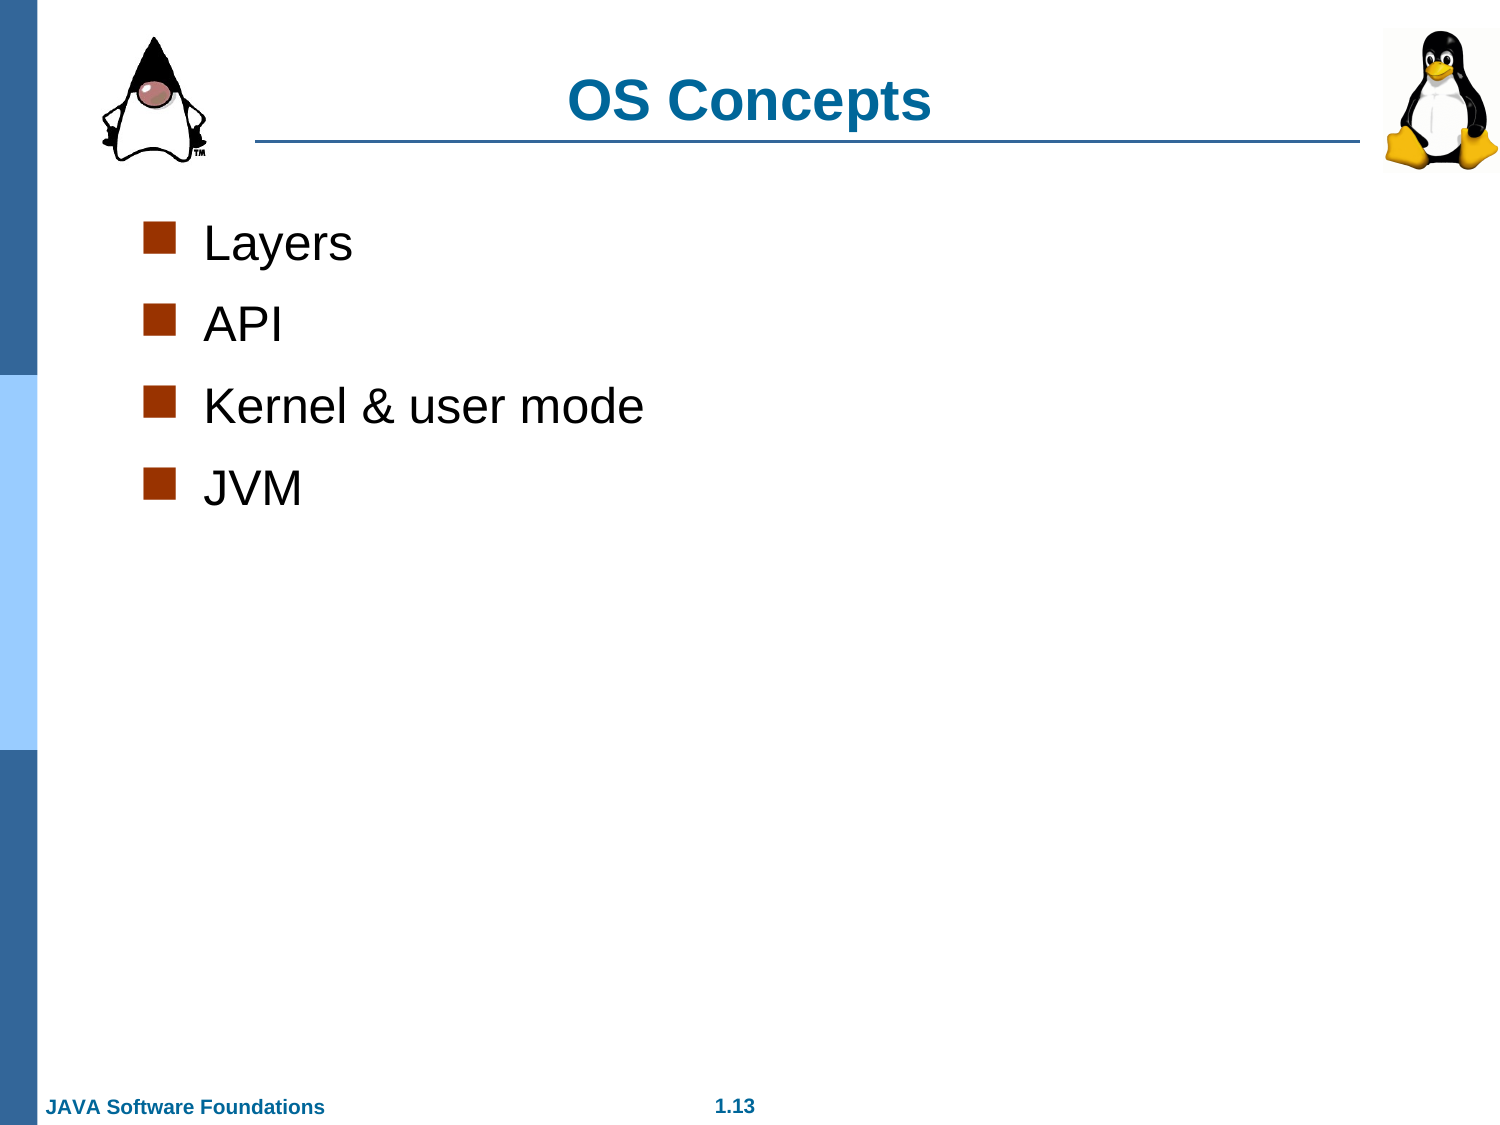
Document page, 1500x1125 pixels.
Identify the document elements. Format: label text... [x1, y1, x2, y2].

picture [1383, 28, 1500, 173]
list Layers API Kernel & user mode JVM [132, 202, 1483, 1041]
picture [54, 0, 255, 200]
title OS Concepts [75, 45, 1426, 141]
